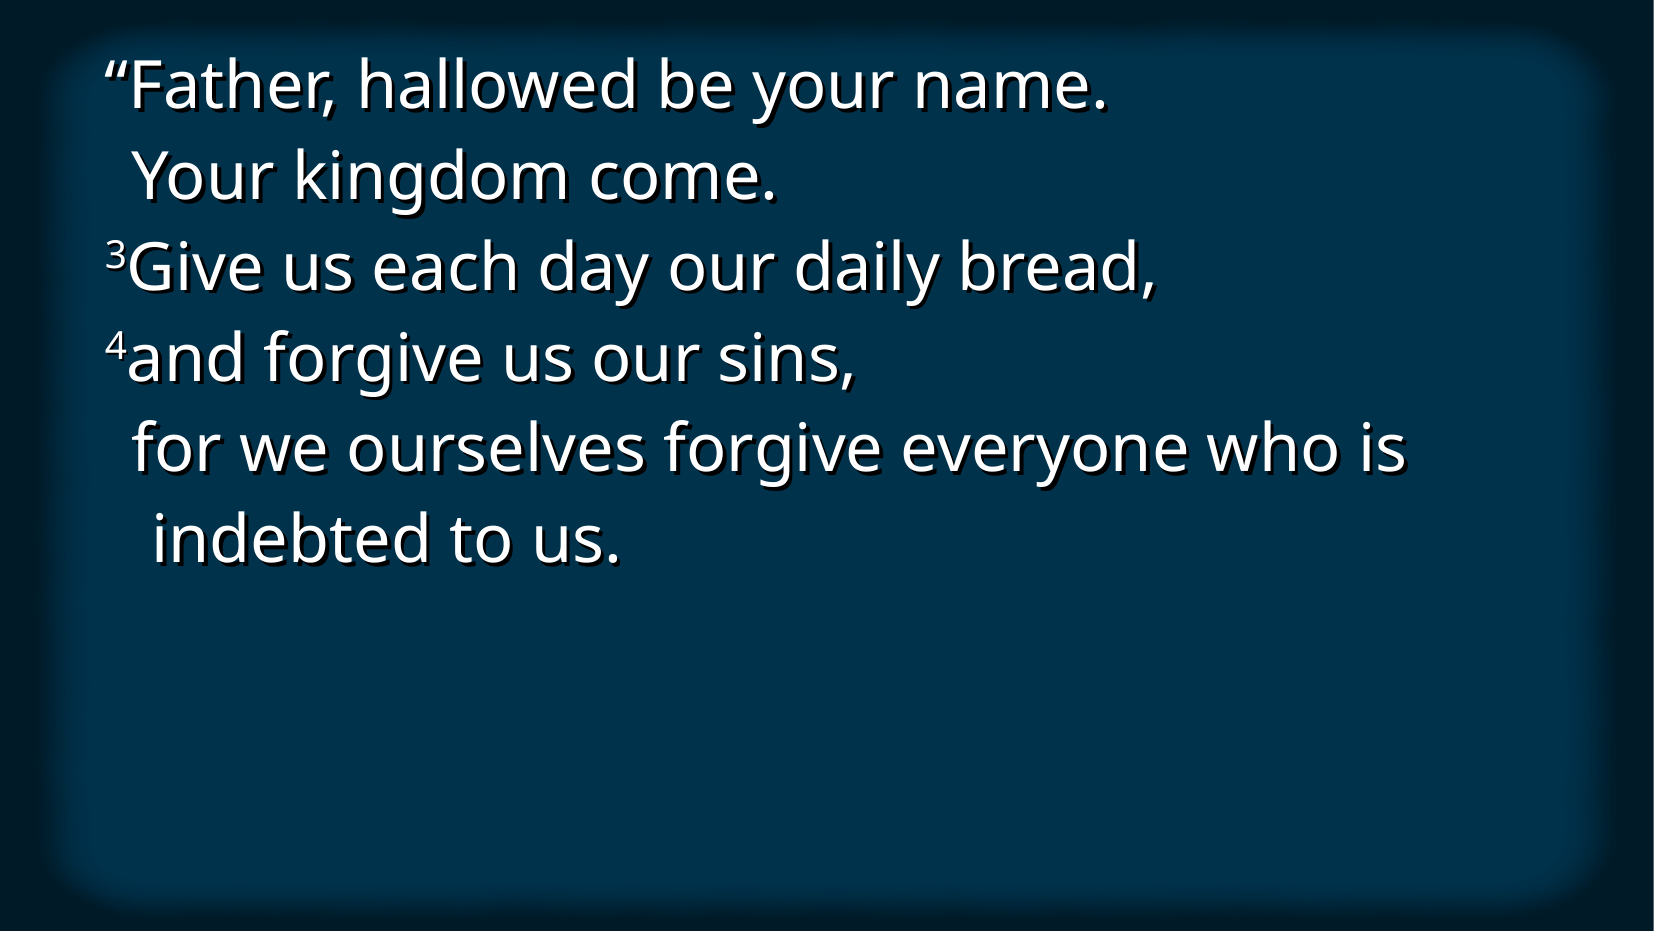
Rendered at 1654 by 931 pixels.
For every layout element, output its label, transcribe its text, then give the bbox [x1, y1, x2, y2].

picture [0, 0, 1654, 931]
text_box “Father, hallowed be your name. Your kingdom come. 3Give us each day our daily bread, 4and forgive us our sins, for we ourselves forgive everyone who is indebted to us. [90, 30, 1561, 578]
